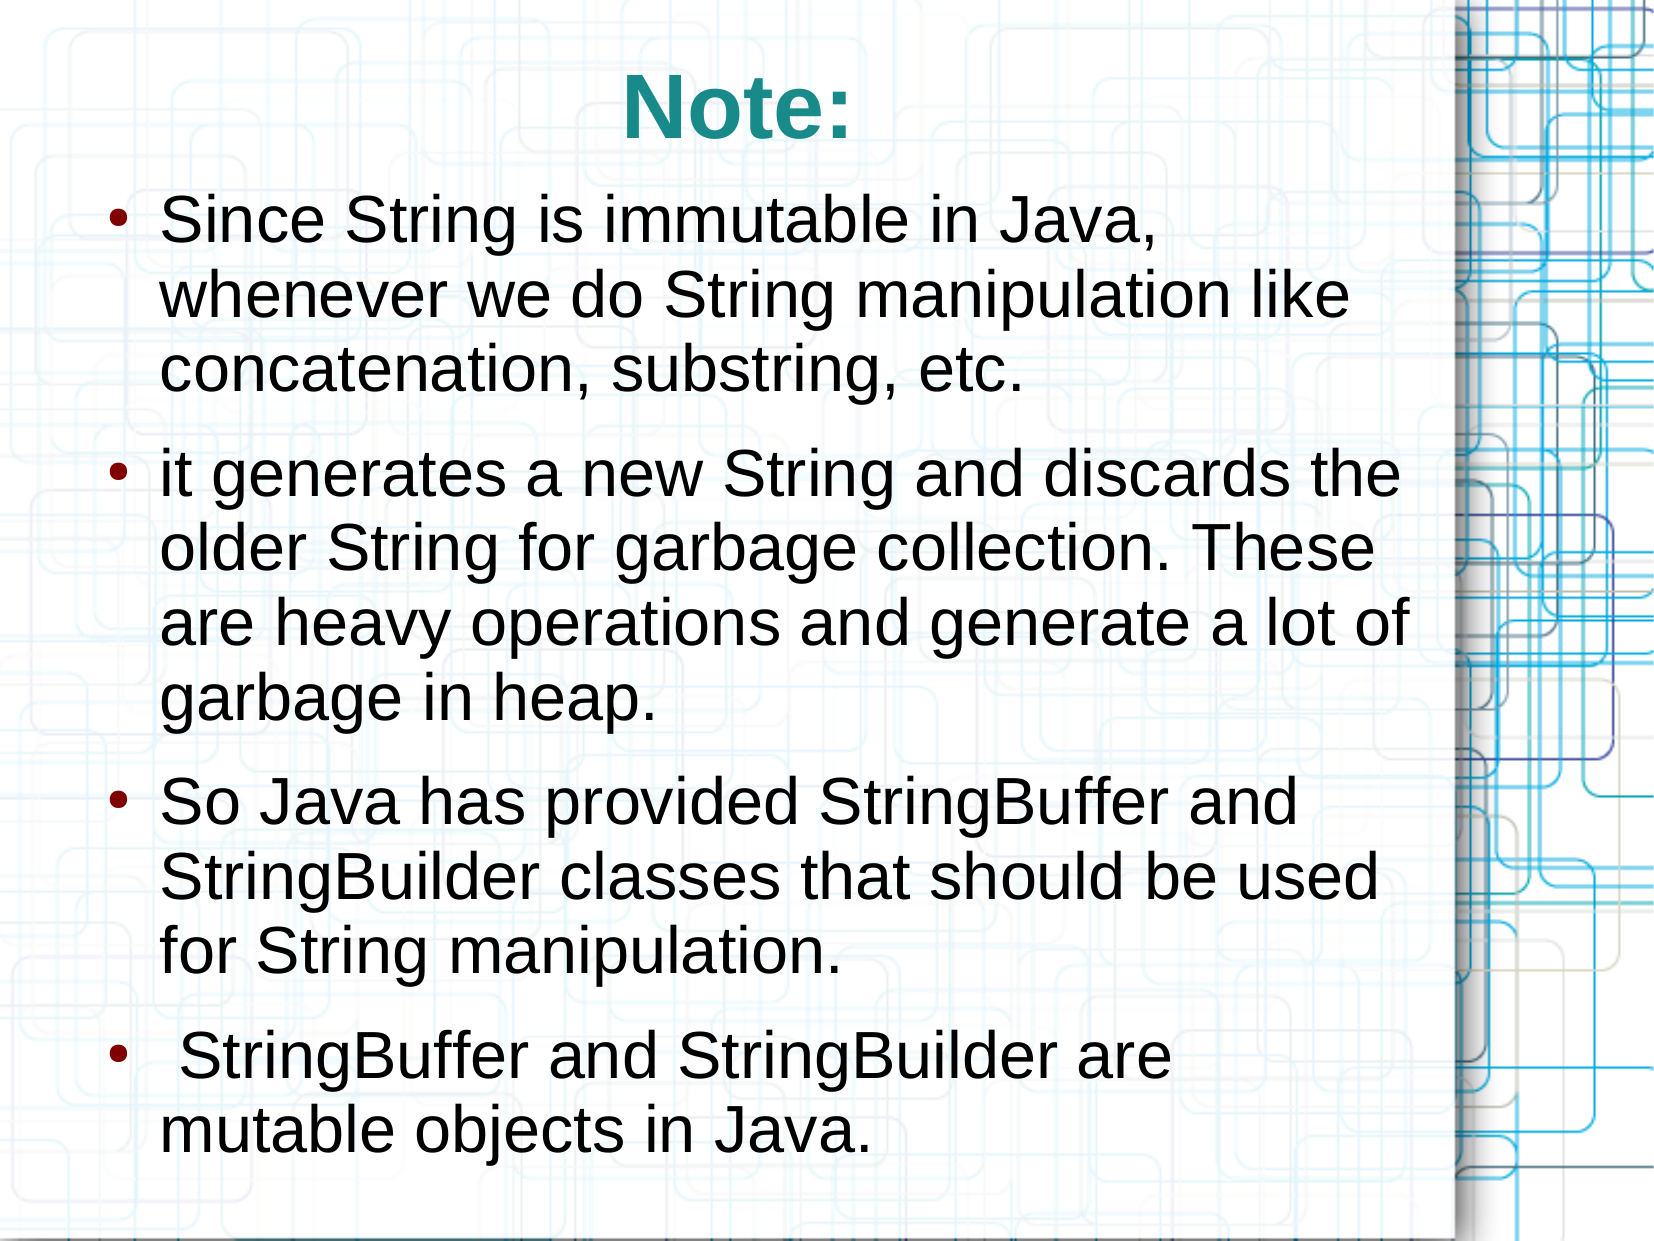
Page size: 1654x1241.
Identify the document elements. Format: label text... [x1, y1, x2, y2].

title Note: [59, 3, 1418, 211]
picture [0, 0, 1654, 1241]
list Since String is immutable in Java, whenever we do String manipulation like concatenation, substring, etc. it generates a new String and discards the older String for garbage collection. These are heavy operations and generate a lot of garbage in heap. So Java has provided StringBuffer and StringBuilder classes that should be used for String manipulation. StringBuffer and StringBuilder are mutable objects in Java. [88, 181, 1424, 1168]
